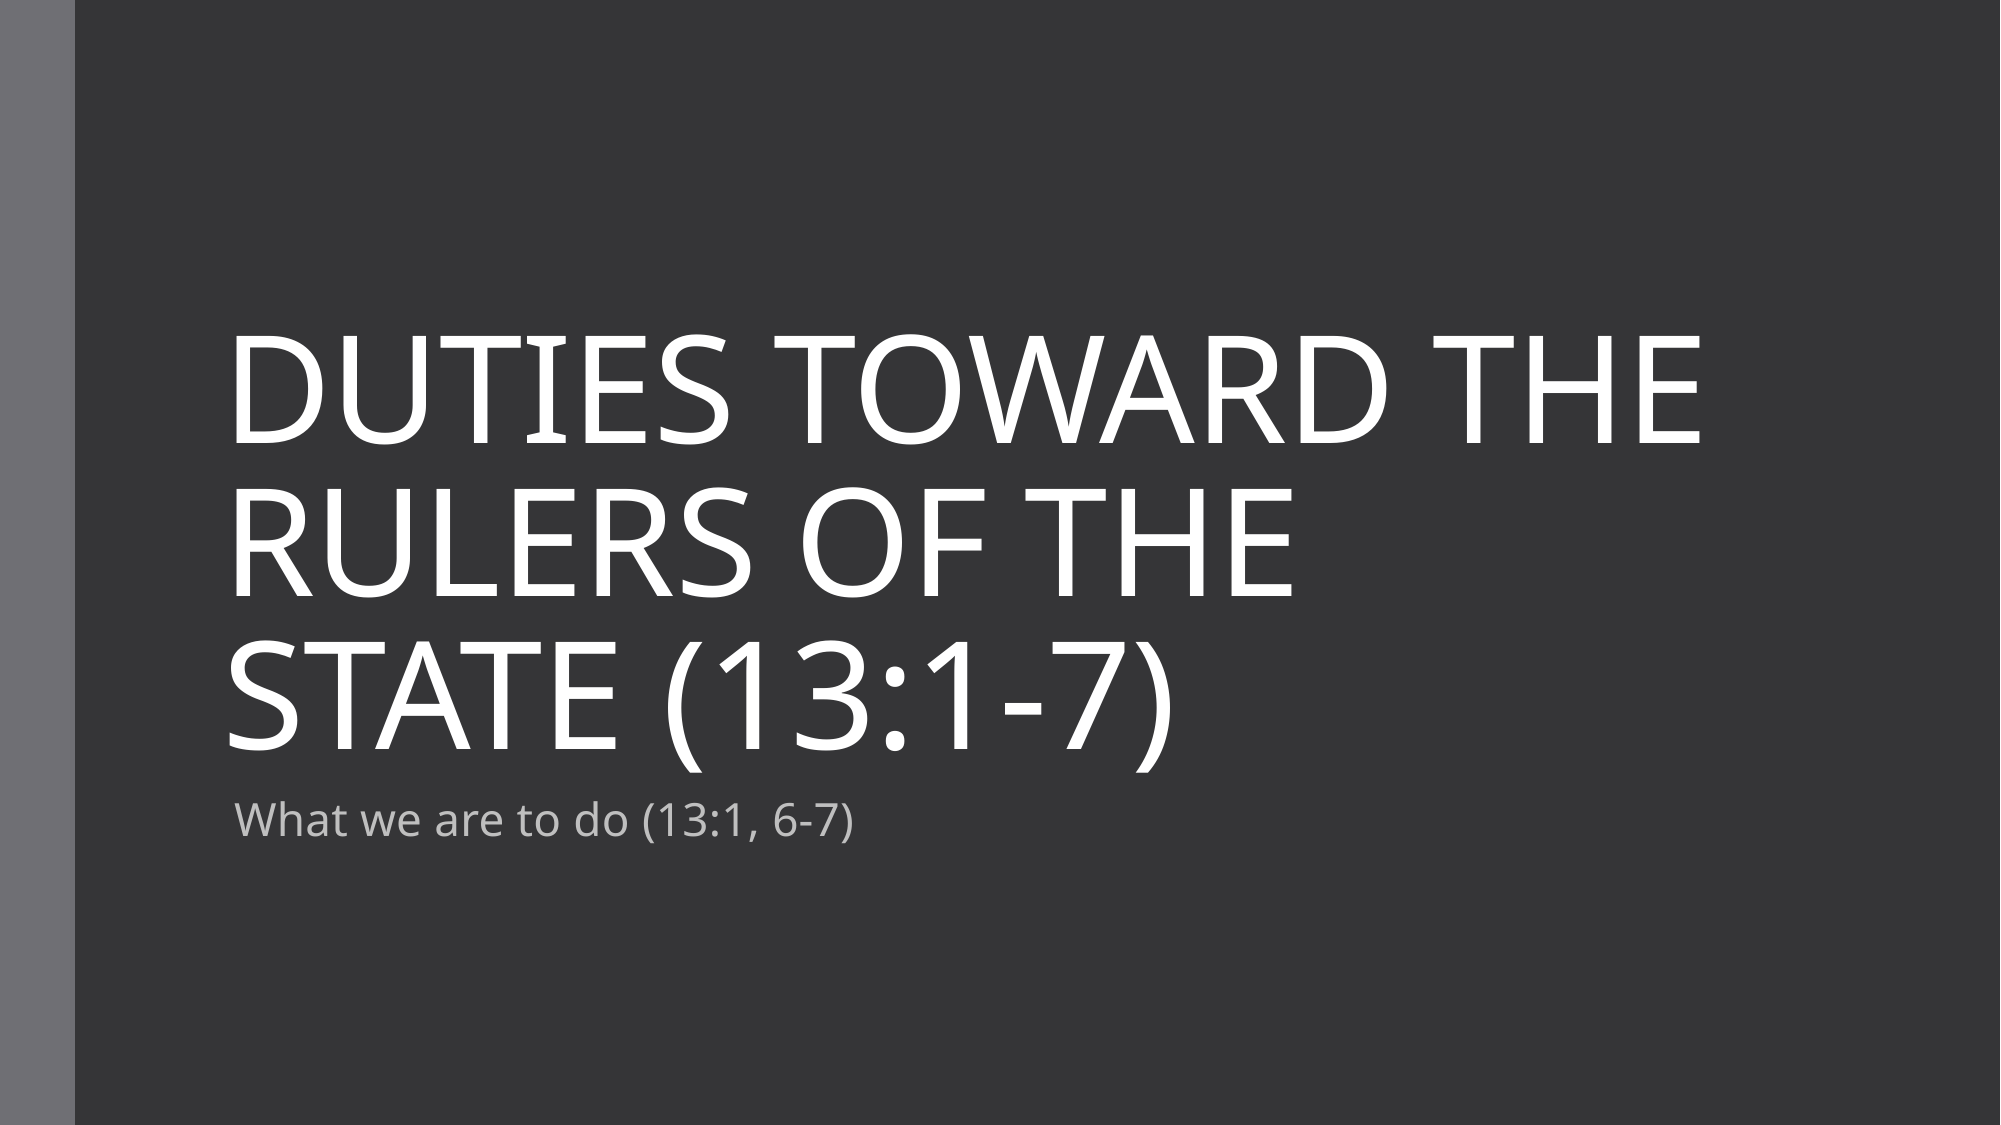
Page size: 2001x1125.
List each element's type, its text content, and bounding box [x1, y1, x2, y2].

subtitle What we are to do (13:1, 6-7) [206, 787, 1752, 1066]
title DUTIES TOWARD THE RULERS OF THE STATE (13:1-7) [206, 124, 1752, 787]
